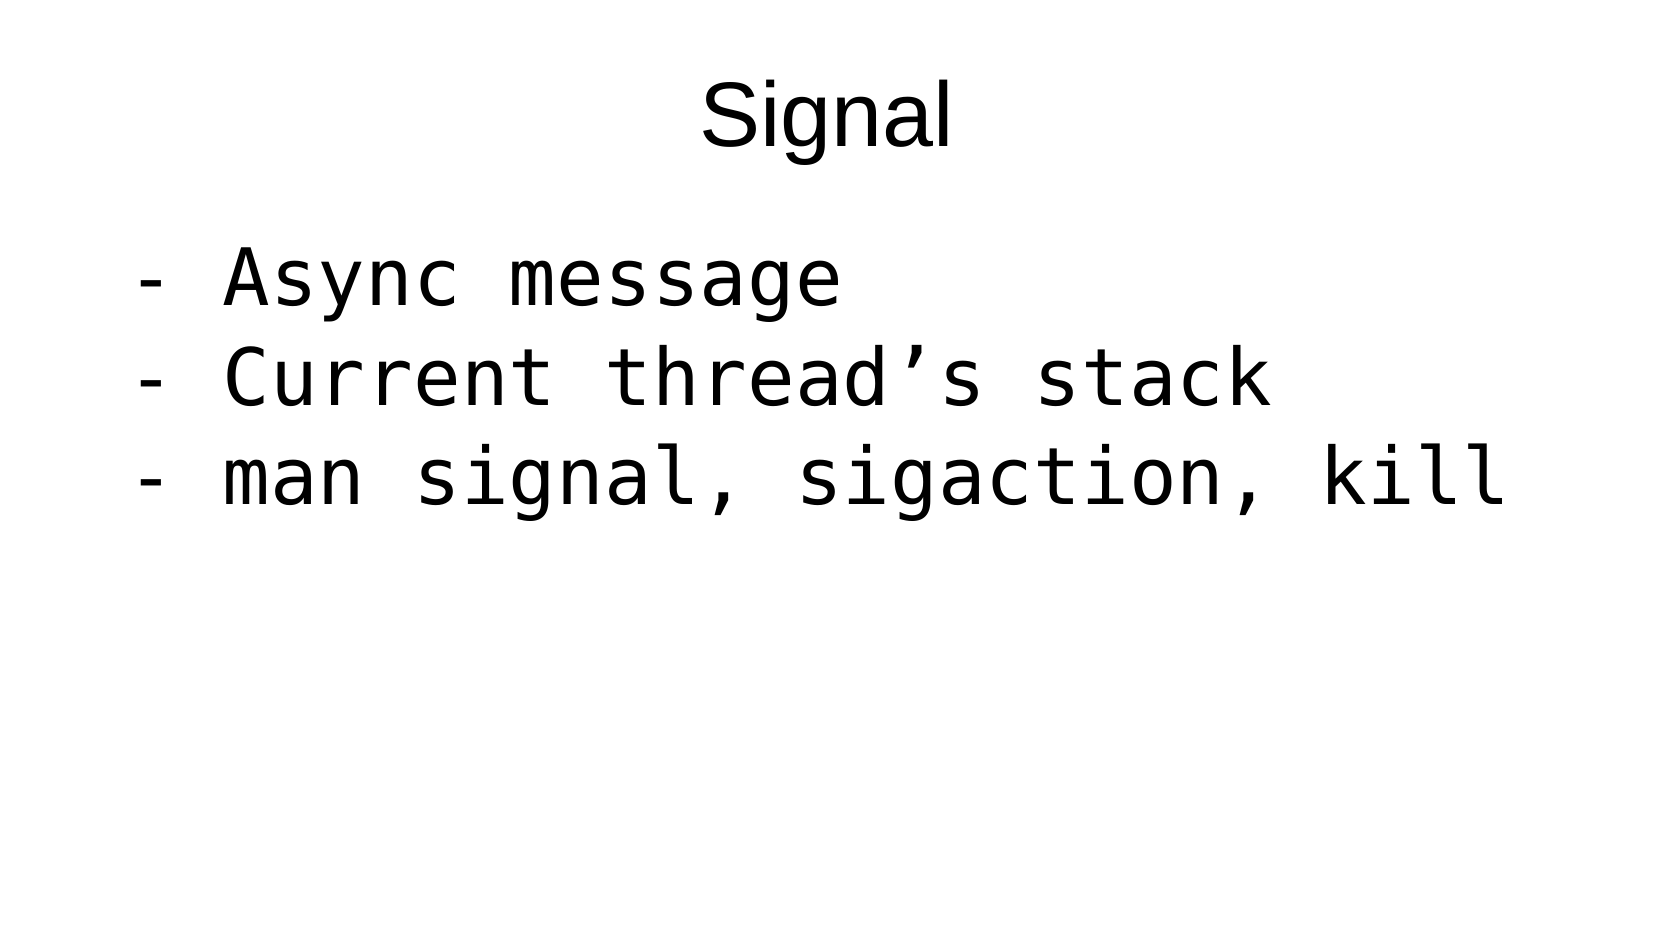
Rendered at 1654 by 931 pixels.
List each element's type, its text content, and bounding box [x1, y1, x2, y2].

text_box - Async message - Current thread’s stack - man signal, sigaction, kill [112, 225, 1576, 841]
title Signal [82, 37, 1571, 193]
